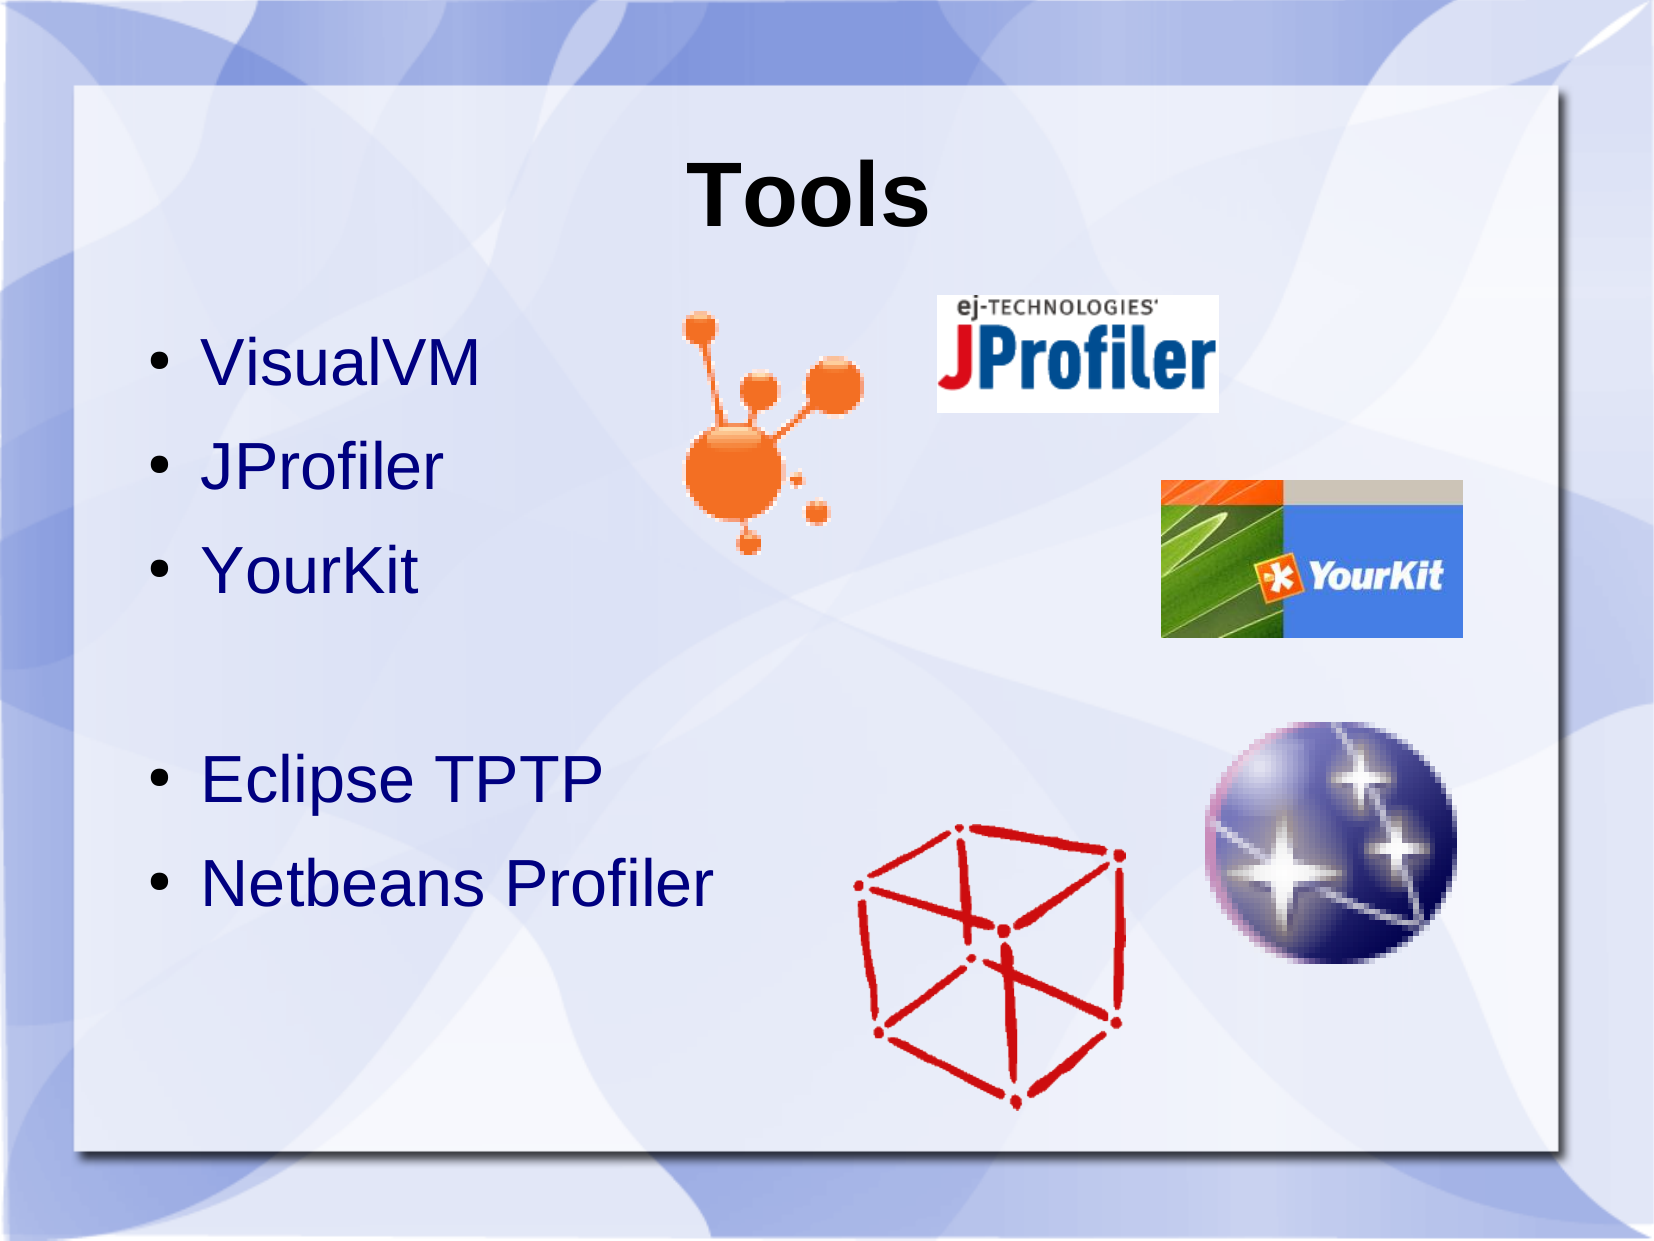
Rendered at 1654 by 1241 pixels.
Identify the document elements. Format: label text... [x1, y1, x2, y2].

list VisualVM JProfiler YourKit Eclipse TPTP Netbeans Profiler [129, 324, 1489, 1129]
title Tools [82, 90, 1536, 298]
picture [0, 0, 1654, 1241]
